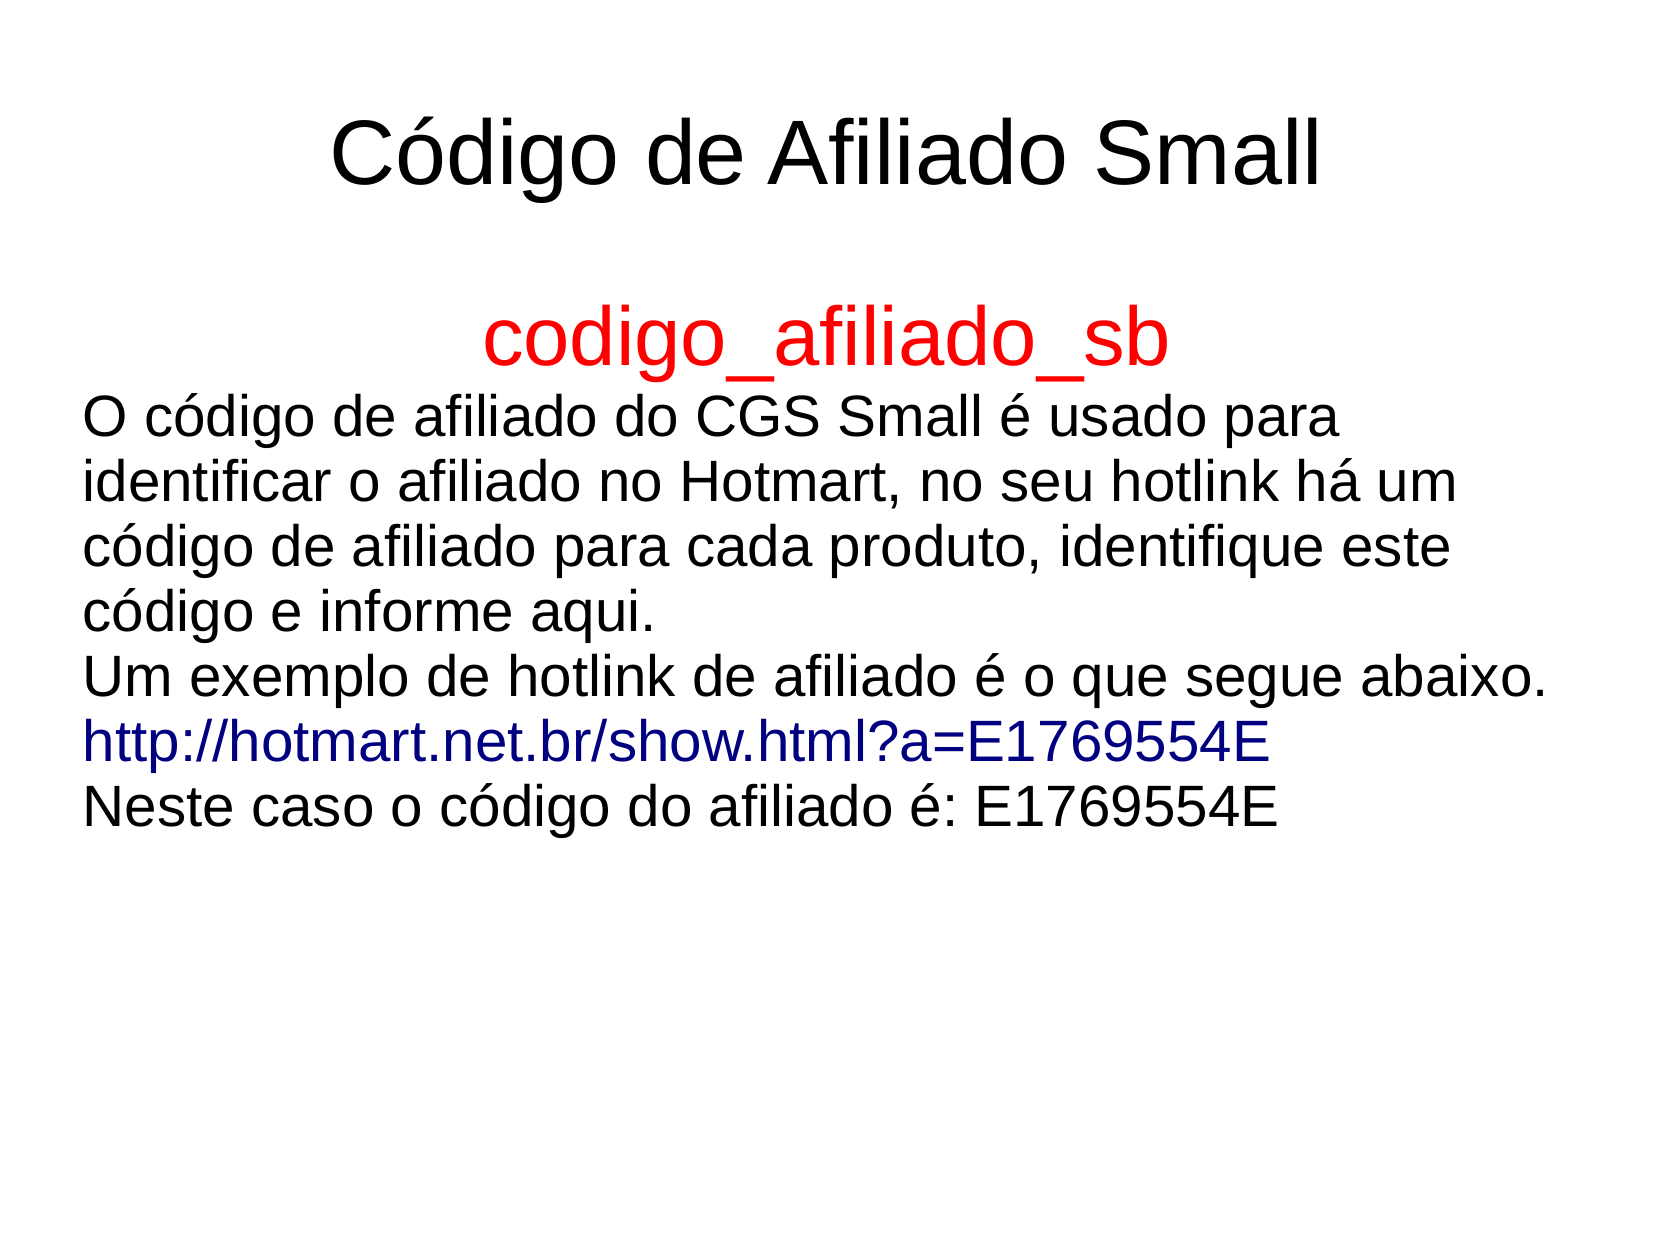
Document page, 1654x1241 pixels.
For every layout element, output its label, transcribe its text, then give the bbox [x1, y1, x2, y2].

title Código de Afiliado Small [82, 49, 1571, 257]
subtitle codigo_afiliado_sb O código de afiliado do CGS Small é usado para identificar o afiliado no Hotmart, no seu hotlink há um código de afiliado para cada produto, identifique este código e informe aqui. Um exemplo de hotlink de afiliado é o que segue abaixo. http://hotmart.net.br/show.html?a=E1769554E Neste caso o código do afiliado é: E1769554E [82, 290, 1571, 1010]
